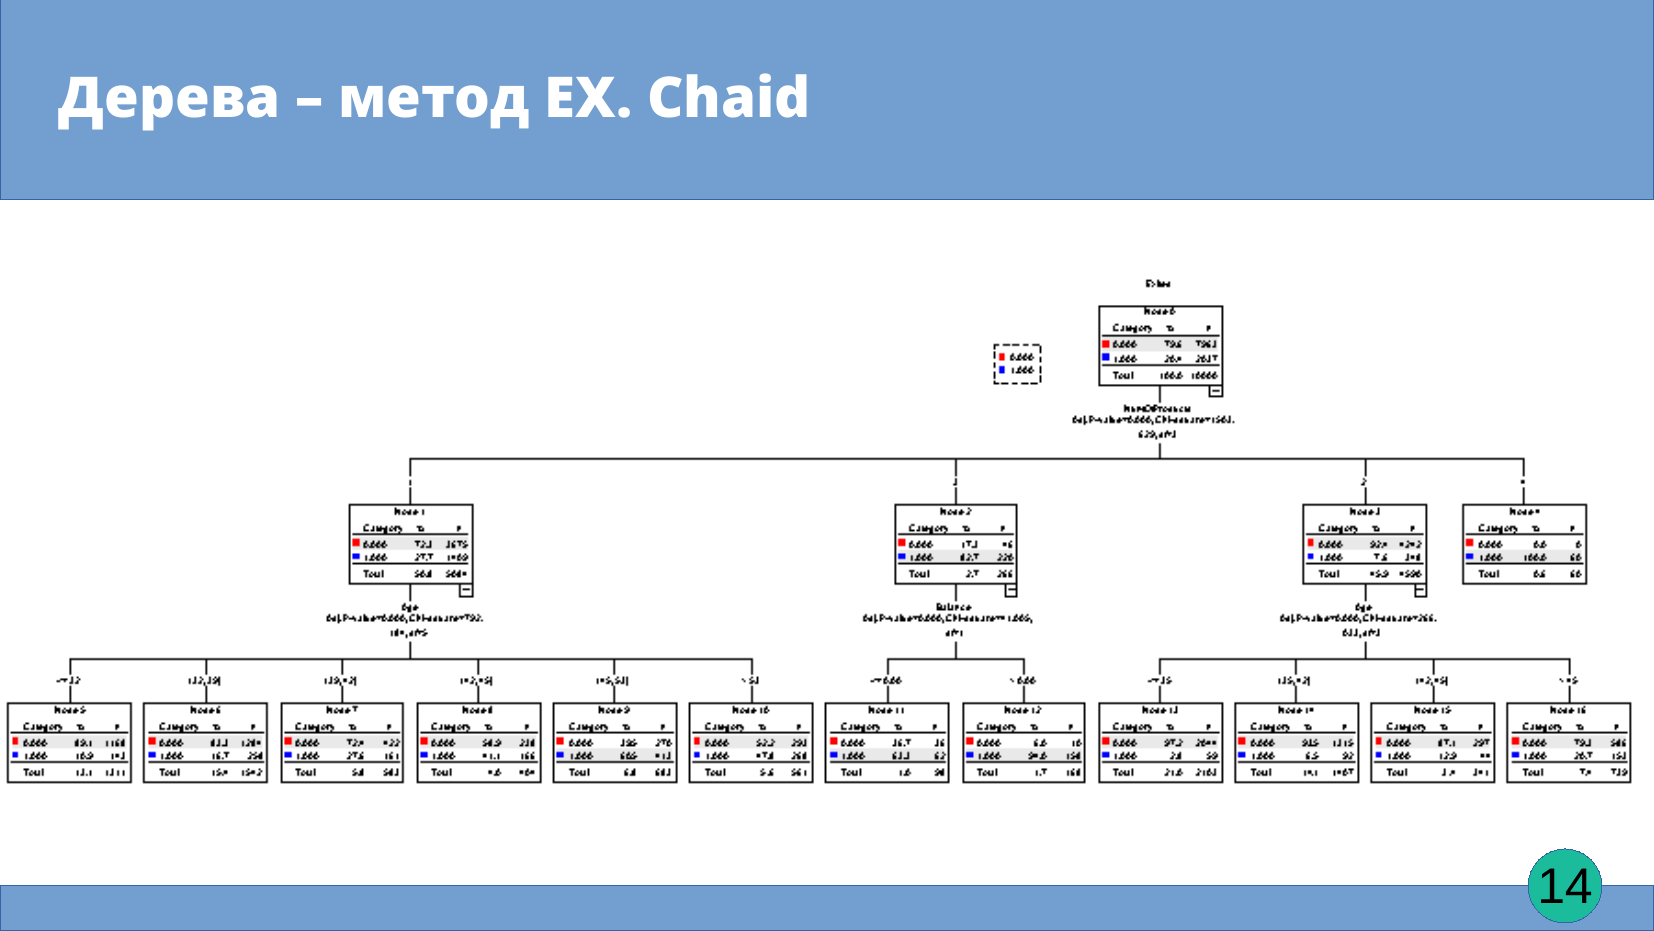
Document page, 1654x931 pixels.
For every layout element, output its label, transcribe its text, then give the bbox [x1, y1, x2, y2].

picture [0, 236, 1639, 824]
title Дерева – метод EX. Chaid [59, 37, 1595, 155]
